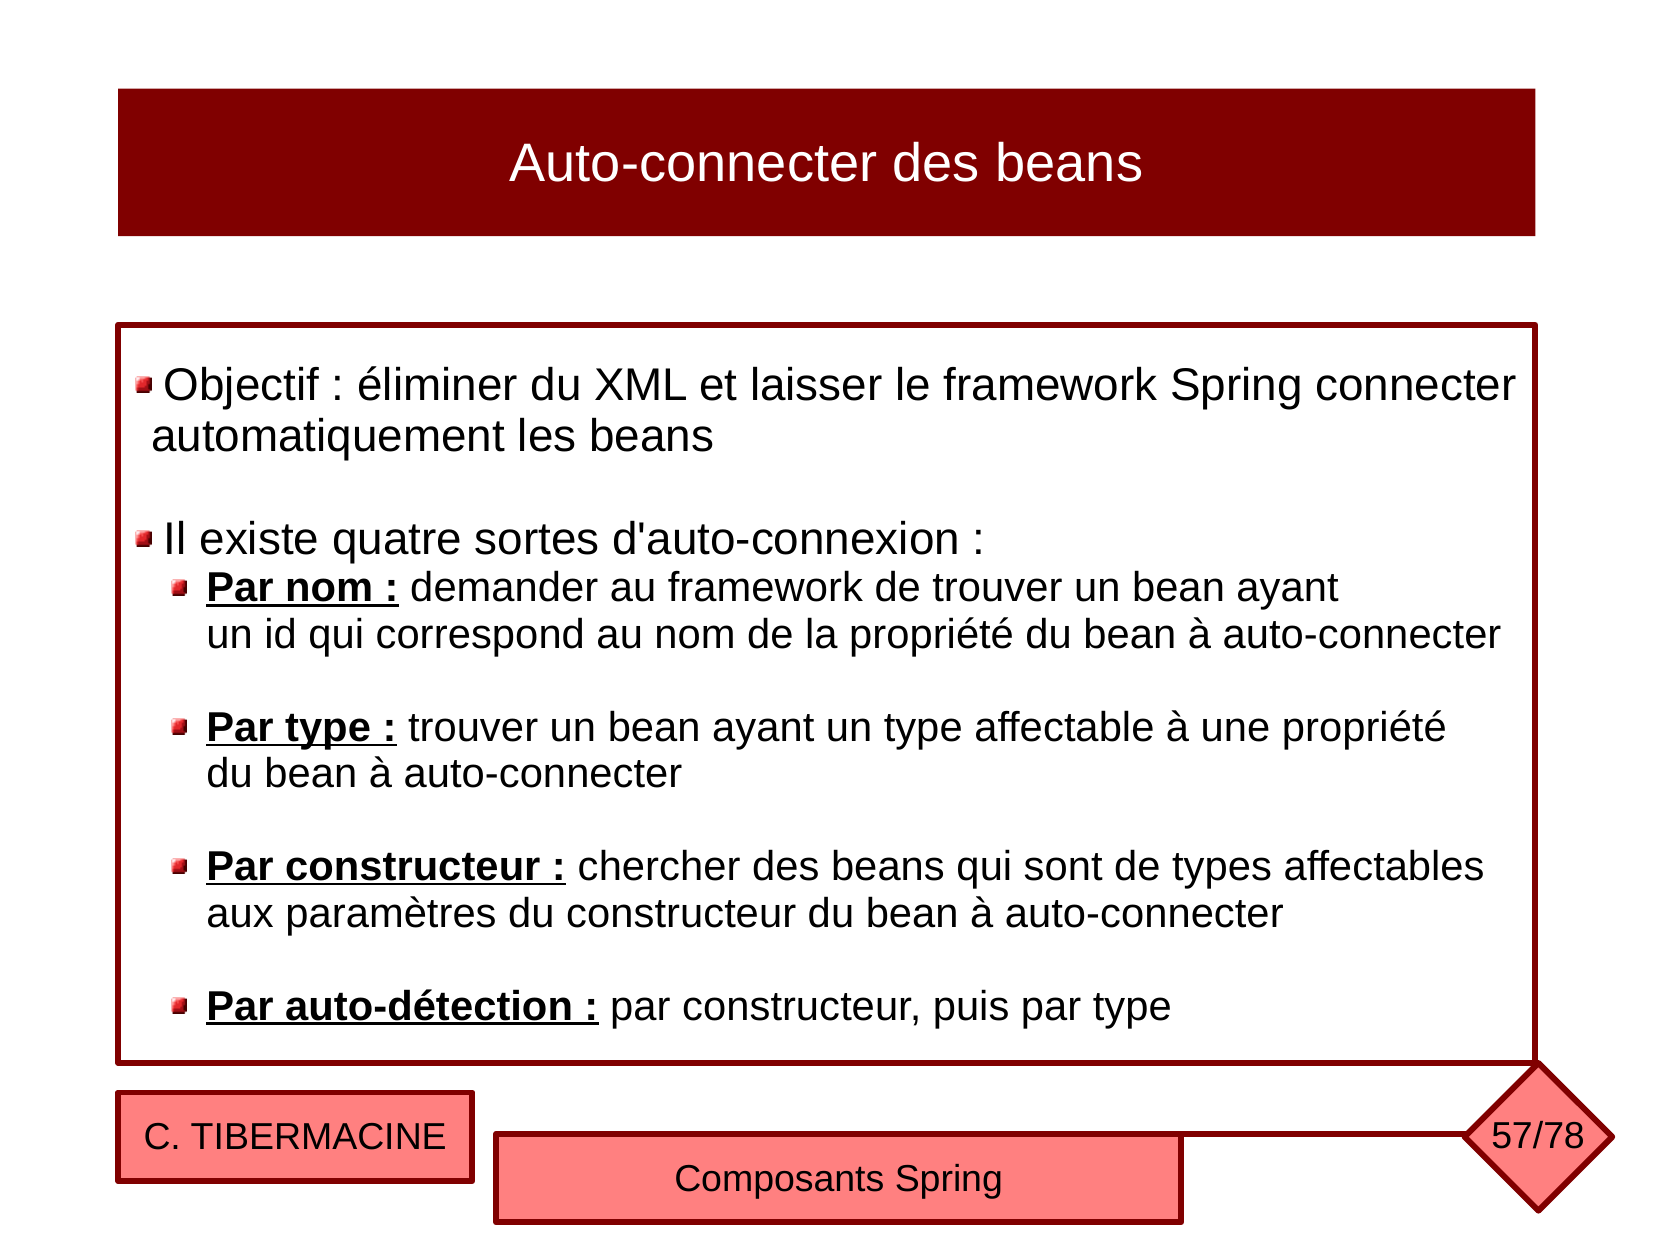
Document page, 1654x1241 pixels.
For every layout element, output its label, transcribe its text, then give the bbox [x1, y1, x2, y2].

text_box <numéro>/78 [1476, 1107, 1613, 1207]
text_box [1494, 1062, 1583, 1107]
text_box Auto-connecter des beans [118, 88, 1536, 237]
text_box [1464, 1125, 1476, 1149]
text_box C. TIBERMACINE [118, 1092, 473, 1182]
picture [171, 718, 187, 735]
picture [135, 530, 152, 547]
text_box Composants Spring [496, 1133, 1182, 1223]
picture [171, 997, 187, 1014]
text_box Objectif : éliminer du XML et laisser le framework Spring connecter automatiquement les beans Il existe quatre sortes d'auto-connexion : Par nom : demander au framework de trouver un bean ayant un id qui correspond au nom de la propriété du bean à auto-connecter Par type : trouver un bean ayant un type affectable à une propriété du bean à auto-connecter Par constructeur : chercher des beans qui sont de types affectables aux paramètres du constructeur du bean à auto-connecter Par auto-détection : par constructeur, puis par type [118, 324, 1536, 1063]
picture [171, 579, 187, 596]
picture [135, 376, 152, 393]
picture [171, 858, 187, 874]
